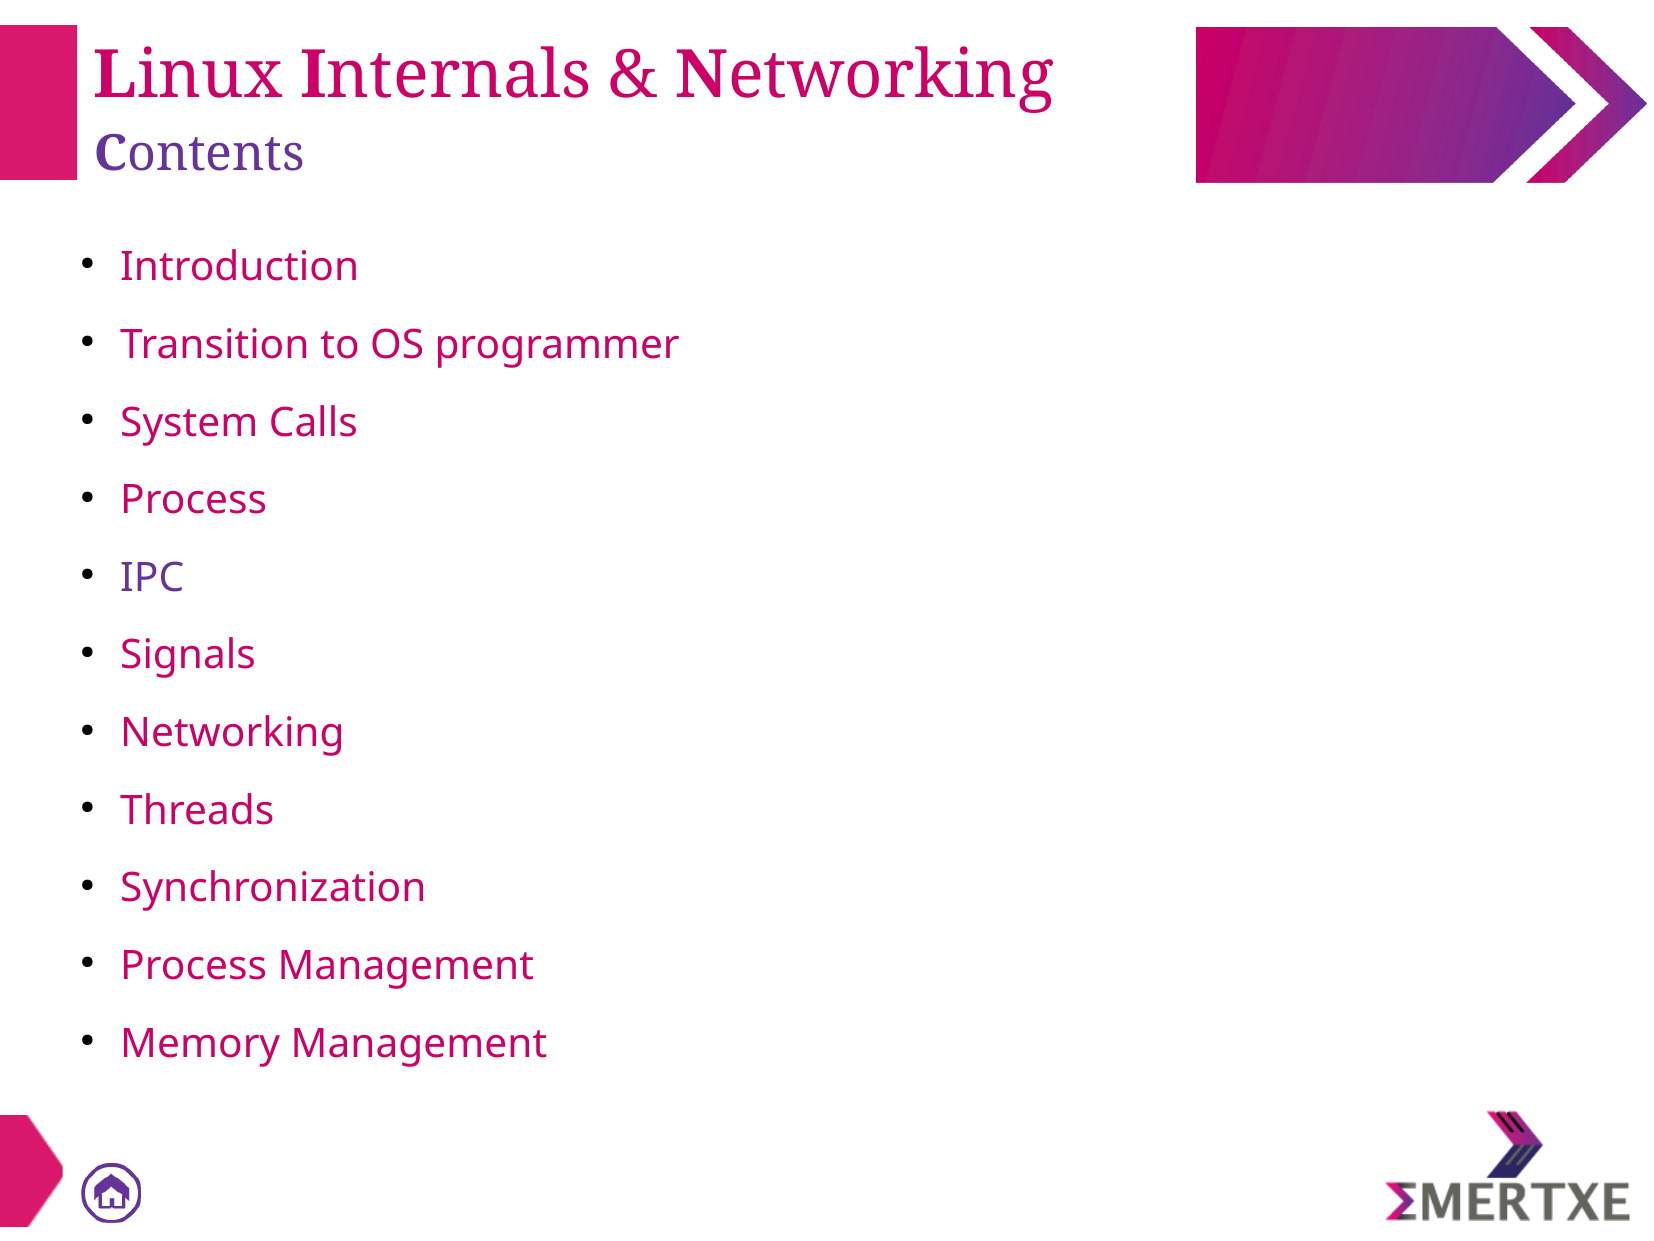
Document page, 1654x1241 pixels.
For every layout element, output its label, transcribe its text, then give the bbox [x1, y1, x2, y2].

list Introduction Transition to OS programmer System Calls Process IPC Signals Networking Threads Synchronization Process Management Memory Management [67, 237, 1556, 1078]
picture [1571, 27, 1647, 183]
title Linux Internals & Networking Contents [93, 2, 1571, 210]
picture [1385, 1107, 1631, 1221]
picture [81, 1163, 141, 1223]
